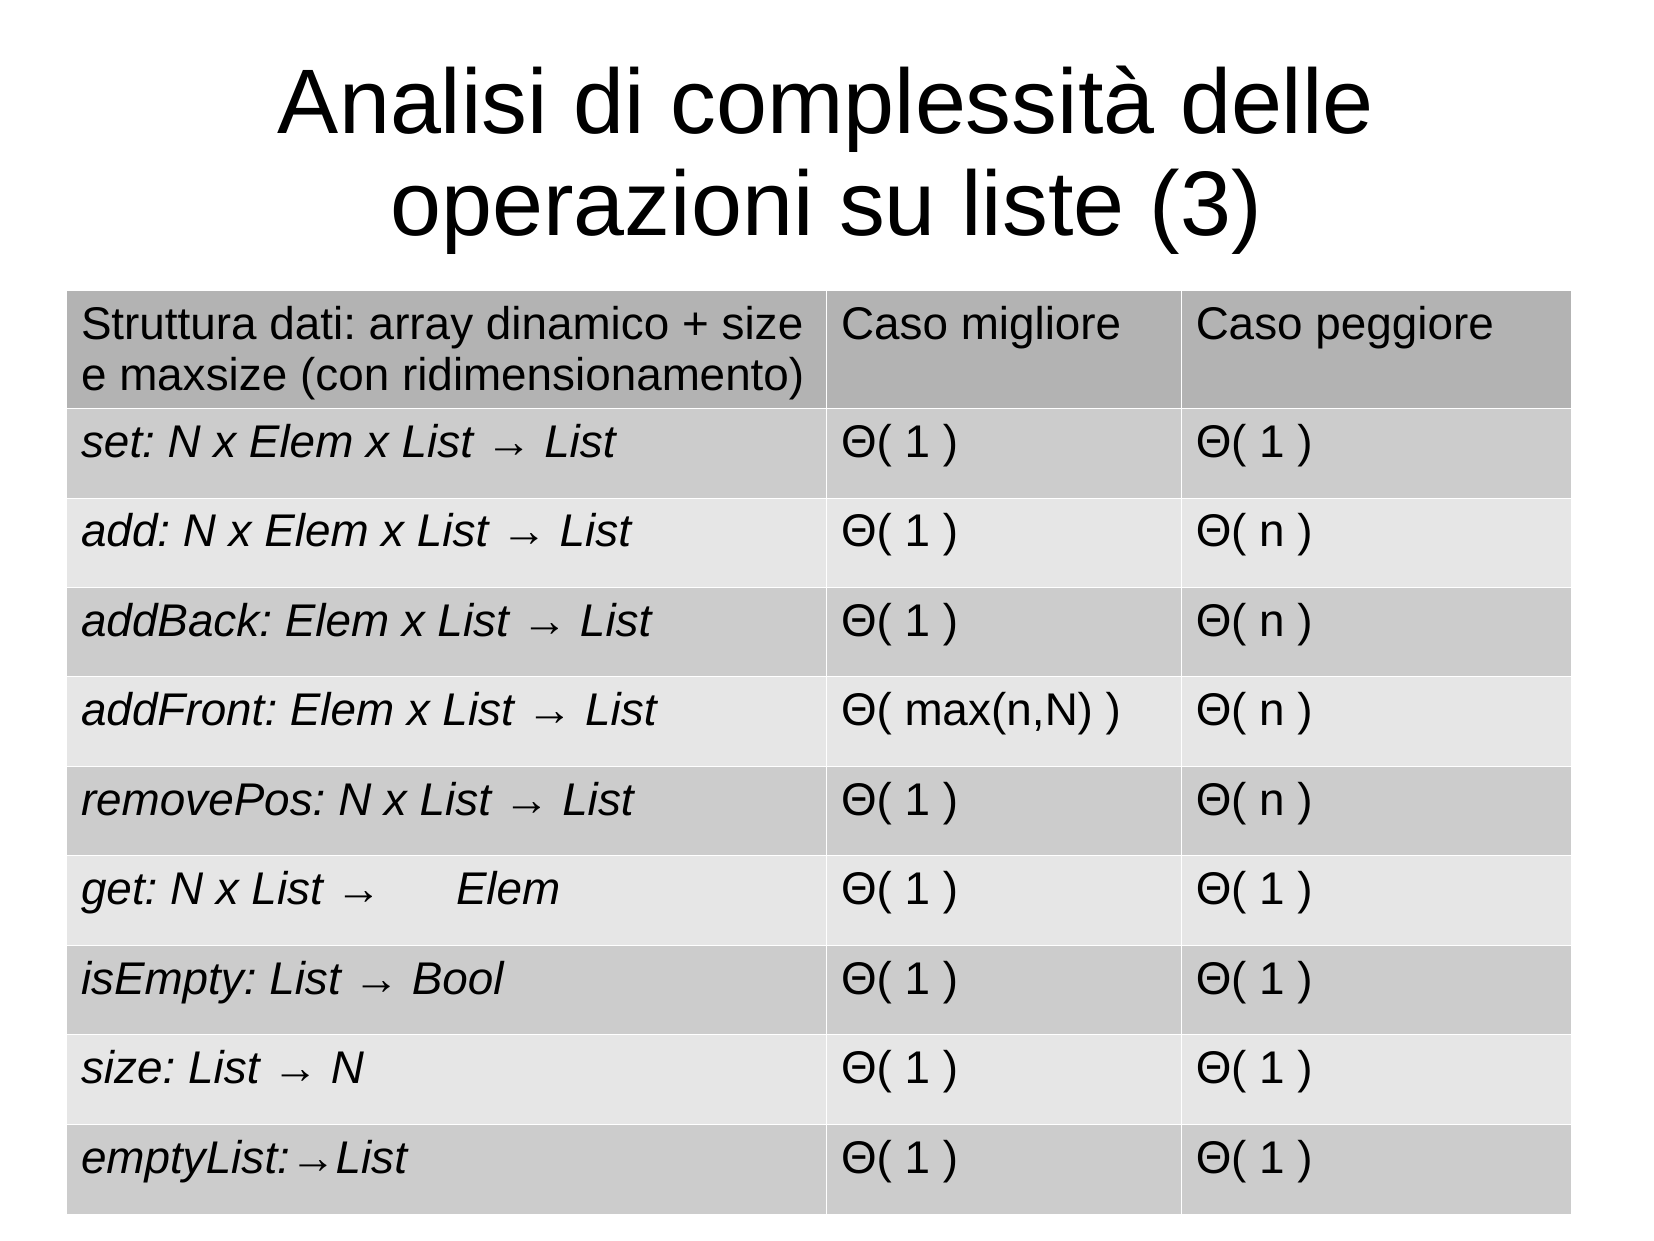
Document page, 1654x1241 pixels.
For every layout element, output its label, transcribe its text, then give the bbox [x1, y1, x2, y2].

table_cell Θ( n ) [1182, 499, 1571, 587]
table_header Caso migliore [827, 291, 1181, 408]
table_cell Θ( 1 ) [827, 946, 1181, 1034]
table_cell Θ( 1 ) [827, 767, 1181, 855]
table_cell Θ( 1 ) [1182, 856, 1571, 945]
table_cell Θ( 1 ) [827, 499, 1181, 587]
table_cell addFront: Elem x List → List [67, 677, 826, 766]
table_header Struttura dati: array dinamico + size e maxsize (con ridimensionamento) [67, 291, 826, 408]
title Analisi di complessità delle operazioni su liste (3) [82, 49, 1571, 257]
table_cell Θ( n ) [1182, 588, 1571, 676]
table_cell removePos: N x List → List [67, 767, 826, 855]
table_cell Θ( 1 ) [1182, 1035, 1571, 1124]
table_cell Θ( 1 ) [827, 856, 1181, 945]
table_cell Θ( 1 ) [827, 588, 1181, 676]
table_cell addBack: Elem x List → List [67, 588, 826, 676]
table_cell size: List → N [67, 1035, 826, 1124]
table_cell Θ( 1 ) [1182, 409, 1571, 498]
table_cell Θ( 1 ) [827, 409, 1181, 498]
table_cell add: N x Elem x List → List [67, 499, 826, 587]
table_cell Θ( n ) [1182, 767, 1571, 855]
table_cell Θ( max(n,N) ) [827, 677, 1181, 766]
table_cell get: N x List → Elem [67, 856, 826, 945]
table_cell isEmpty: List → Bool [67, 946, 826, 1034]
table_cell Θ( 1 ) [1182, 946, 1571, 1034]
table_cell Θ( n ) [1182, 677, 1571, 766]
table_cell Θ( 1 ) [827, 1035, 1181, 1124]
table_header Caso peggiore [1182, 291, 1571, 408]
table_cell Θ( 1 ) [827, 1125, 1181, 1214]
table_cell emptyList:→List [67, 1125, 826, 1214]
table_cell set: N x Elem x List → List [67, 409, 826, 498]
table_cell Θ( 1 ) [1182, 1125, 1571, 1214]
